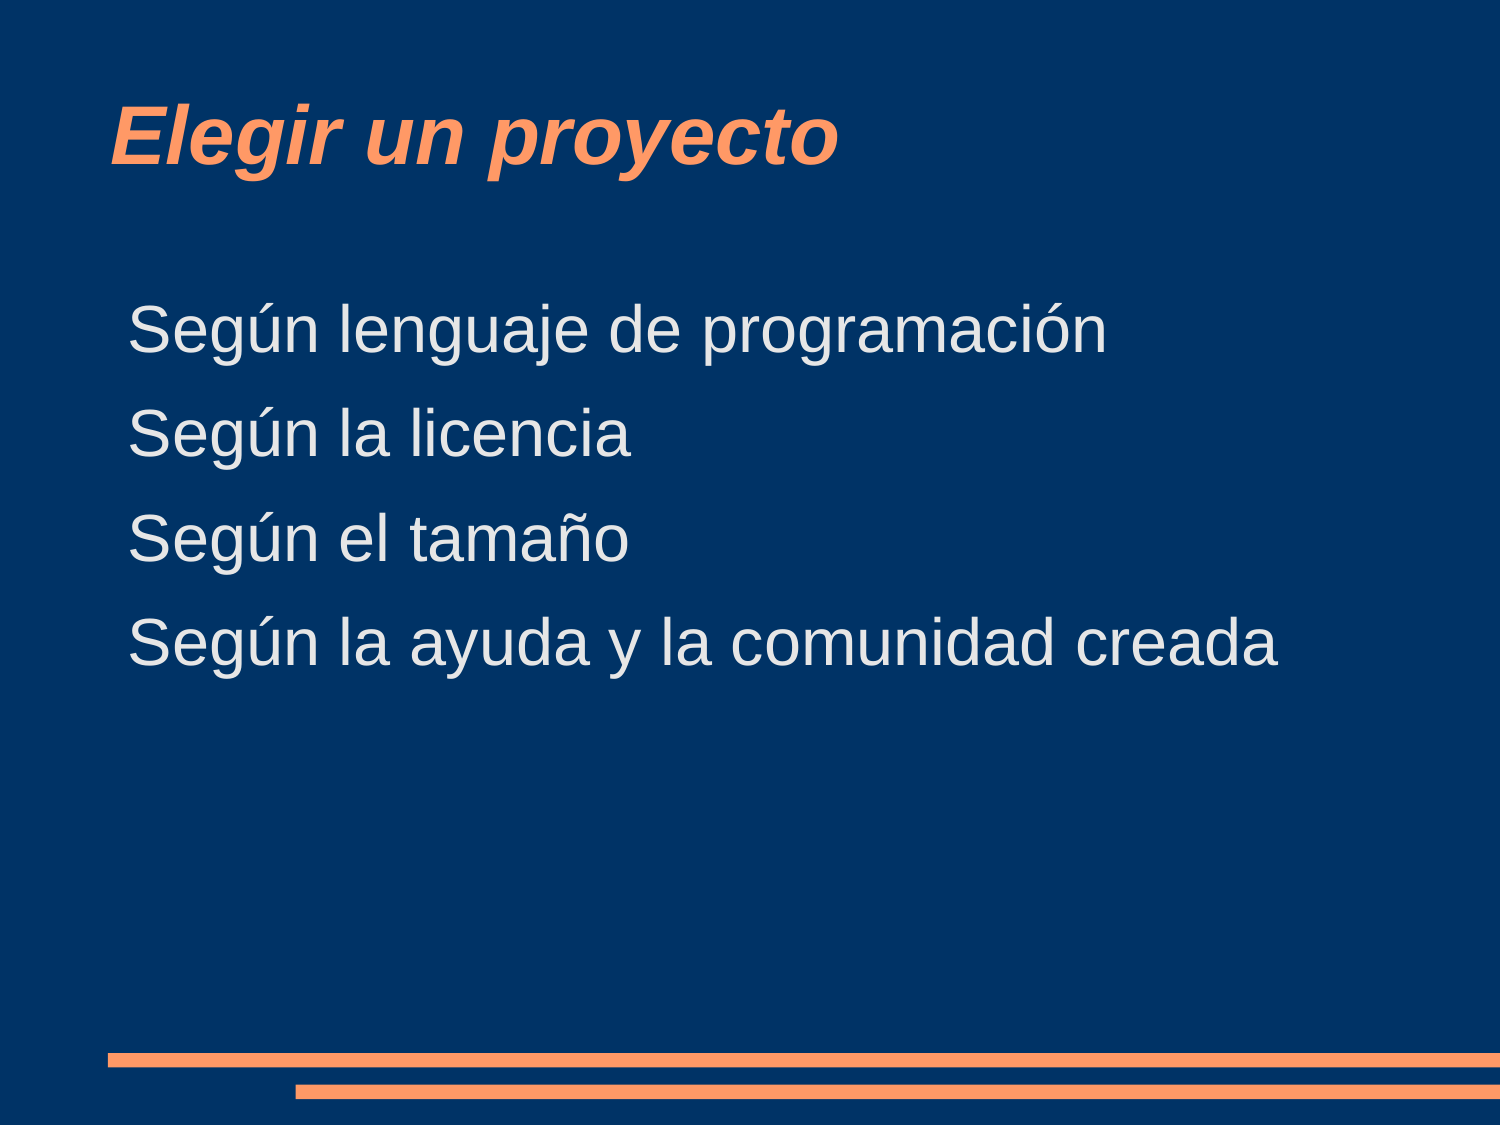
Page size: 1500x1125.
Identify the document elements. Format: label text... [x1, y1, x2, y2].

title Elegir un proyecto [110, 41, 1392, 230]
list Según lenguaje de programación Según la licencia Según el tamaño Según la ayuda y la comunidad creada [110, 292, 1416, 1027]
